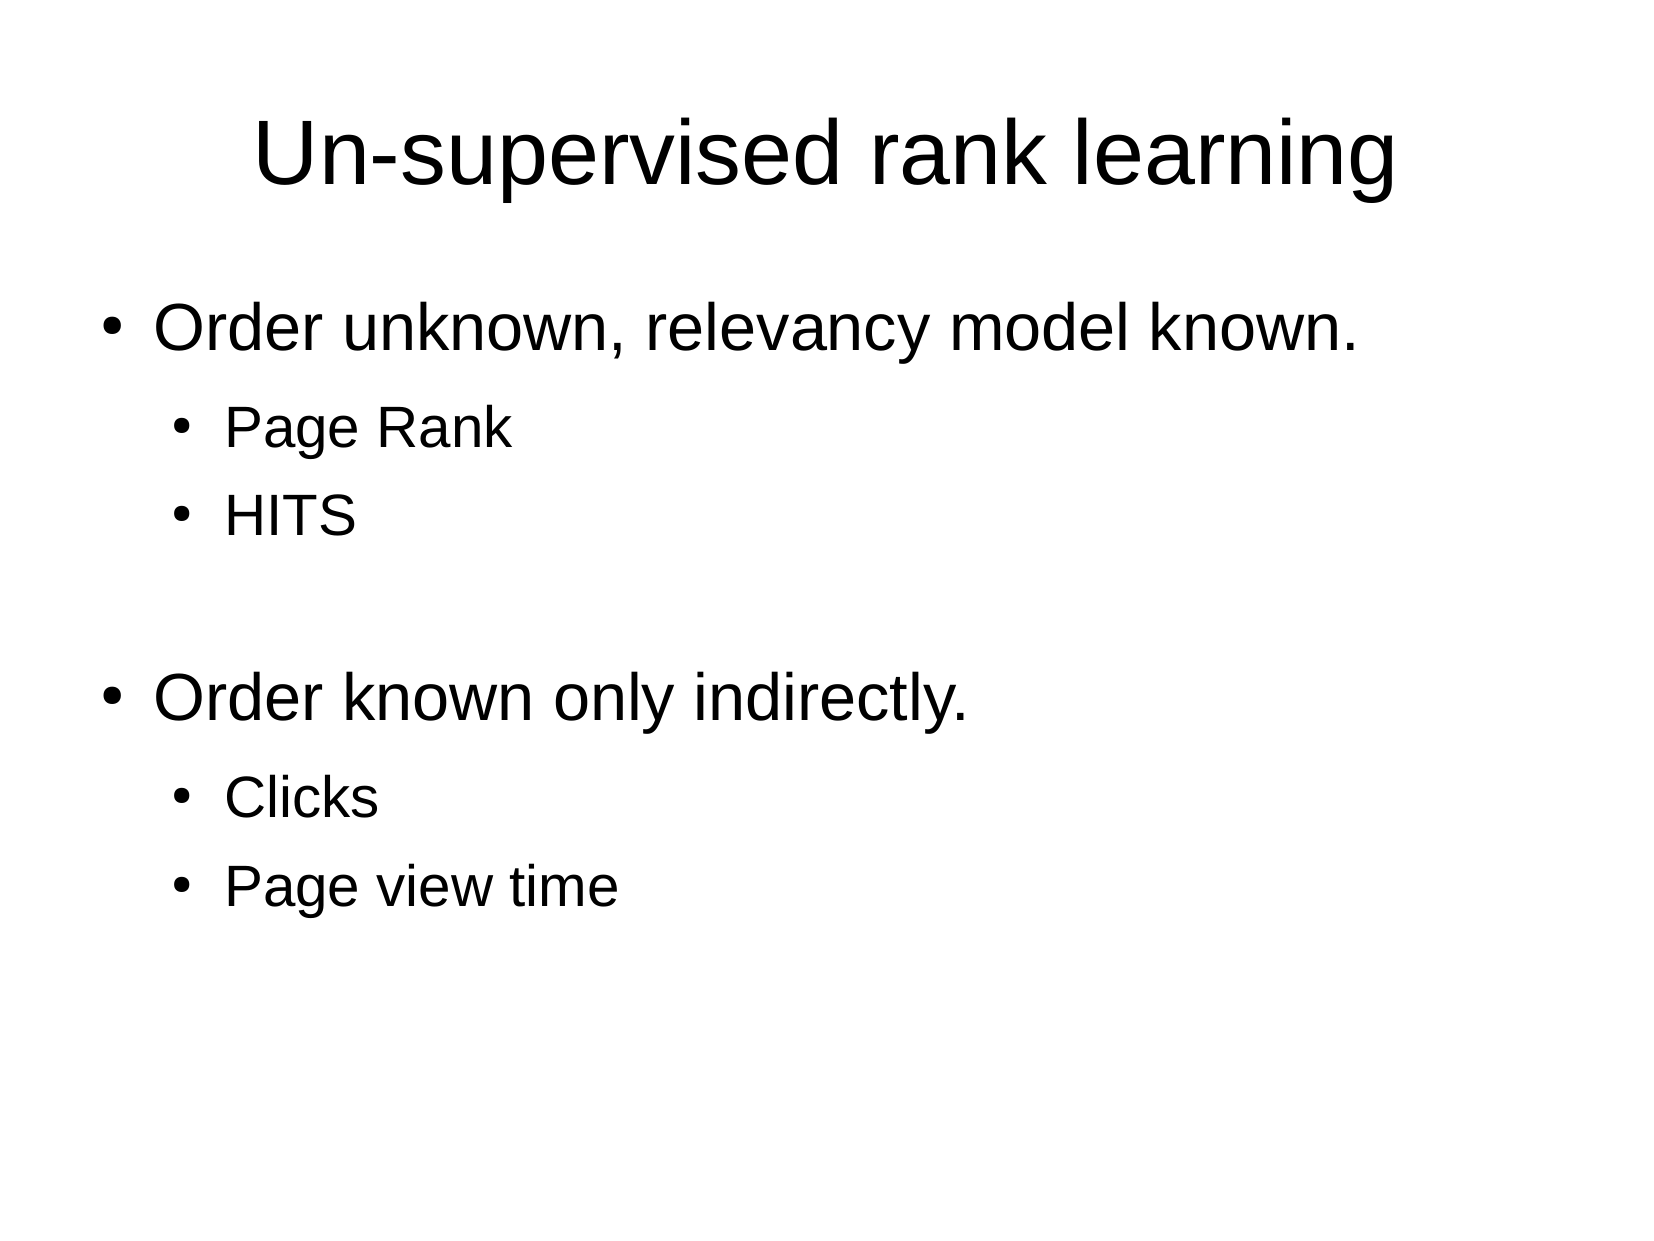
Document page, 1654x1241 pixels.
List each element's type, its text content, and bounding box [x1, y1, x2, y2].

title Un-supervised rank learning [82, 56, 1571, 250]
list Order unknown, relevancy model known. Page Rank HITS Order known only indirectly. Clicks Page view time [82, 290, 1571, 1109]
